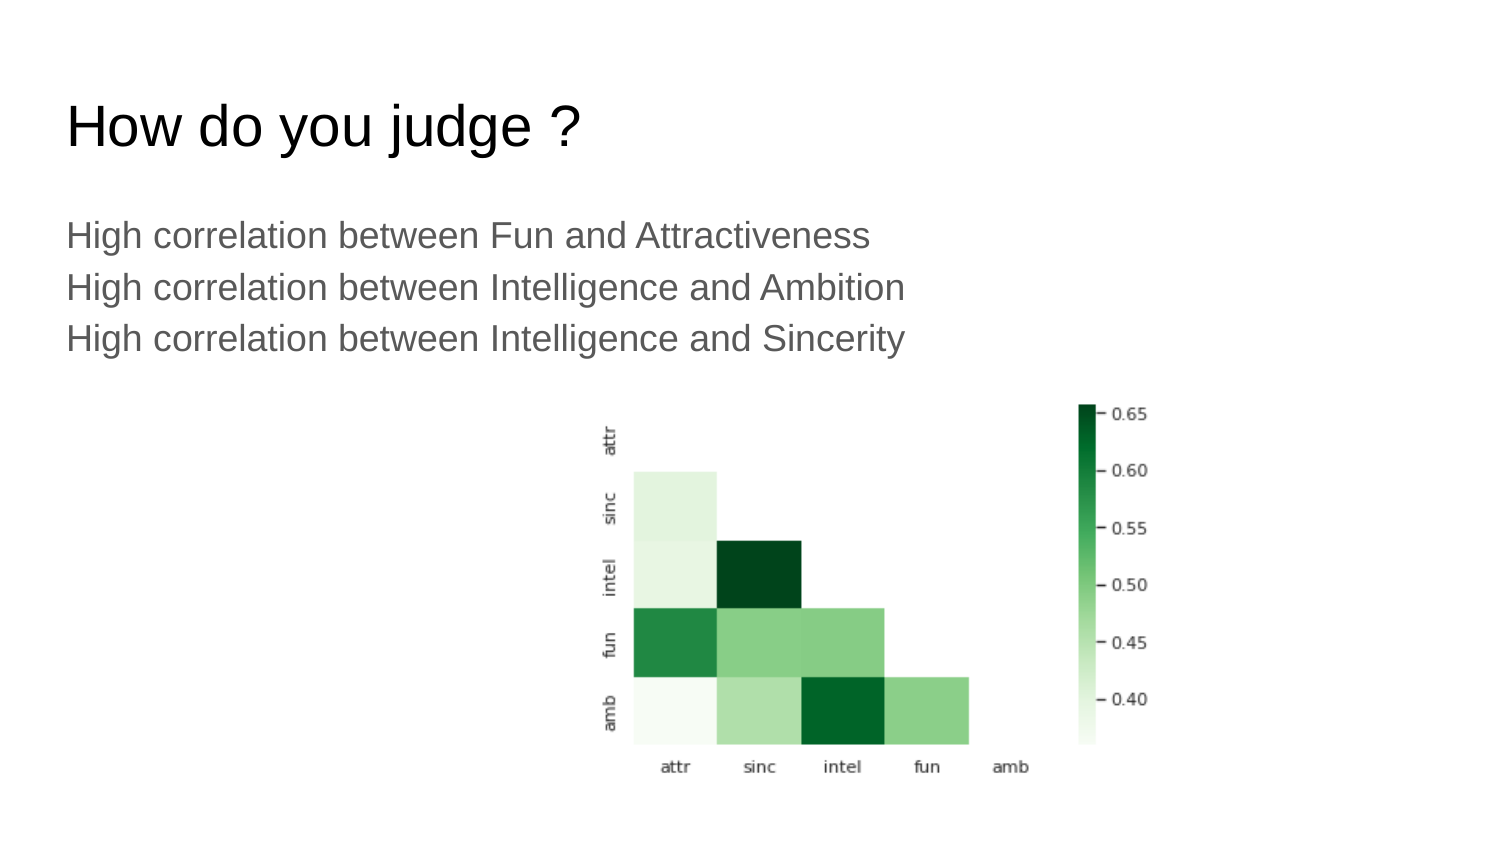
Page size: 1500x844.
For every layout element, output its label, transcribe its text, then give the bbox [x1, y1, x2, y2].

list High correlation between Fun and Attractiveness High correlation between Intelligence and Ambition High correlation between Intelligence and Sincerity [51, 189, 1449, 750]
title How do you judge ? [51, 72, 1449, 167]
picture [595, 400, 1154, 784]
